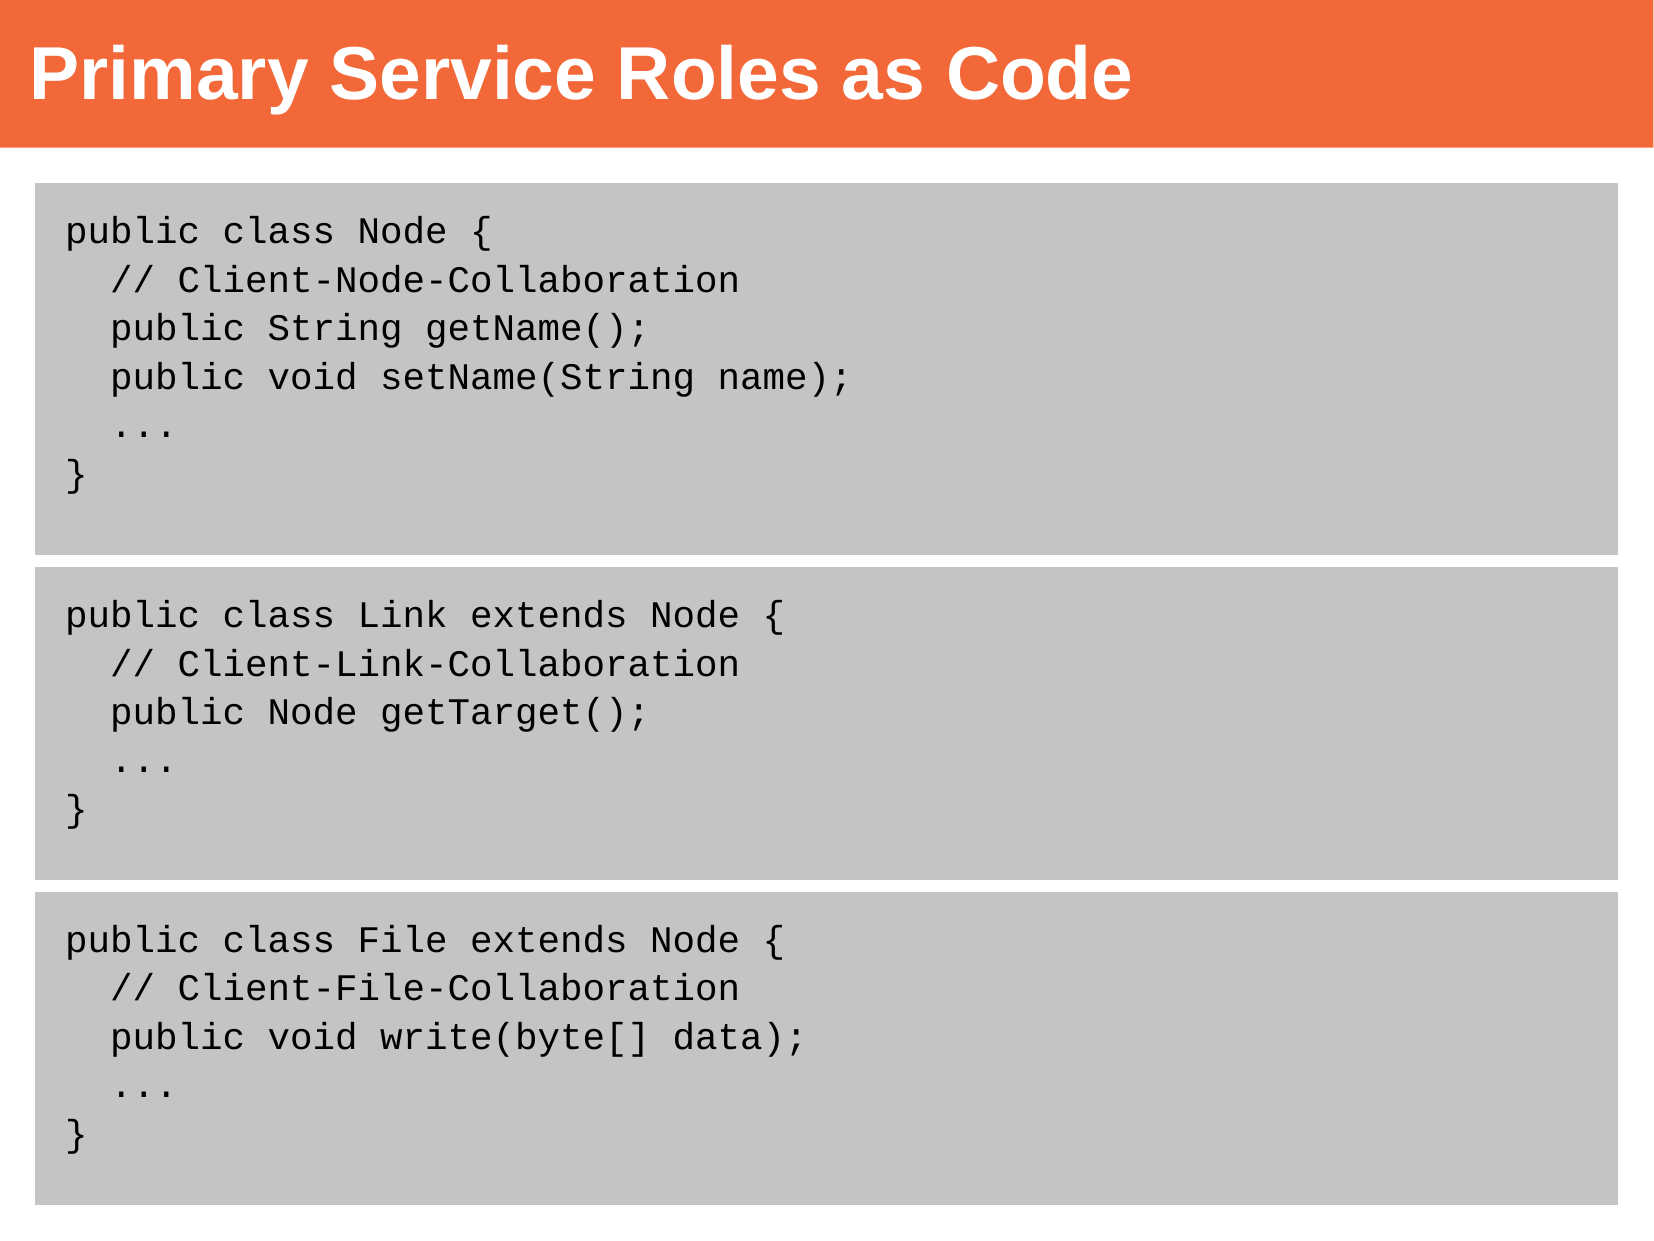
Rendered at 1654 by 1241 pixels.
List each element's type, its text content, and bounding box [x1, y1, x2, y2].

list public class Node { // Client-Node-Collaboration public String getName(); public void setName(String name); ... } [29, 177, 1625, 555]
list public class File extends Node { // Client-File-Collaboration public void write(byte[] data); ... } [29, 885, 1625, 1211]
title Primary Service Roles as Code [0, 0, 1654, 148]
list public class Link extends Node { // Client-Link-Collaboration public Node getTarget(); ... } [29, 561, 1625, 880]
